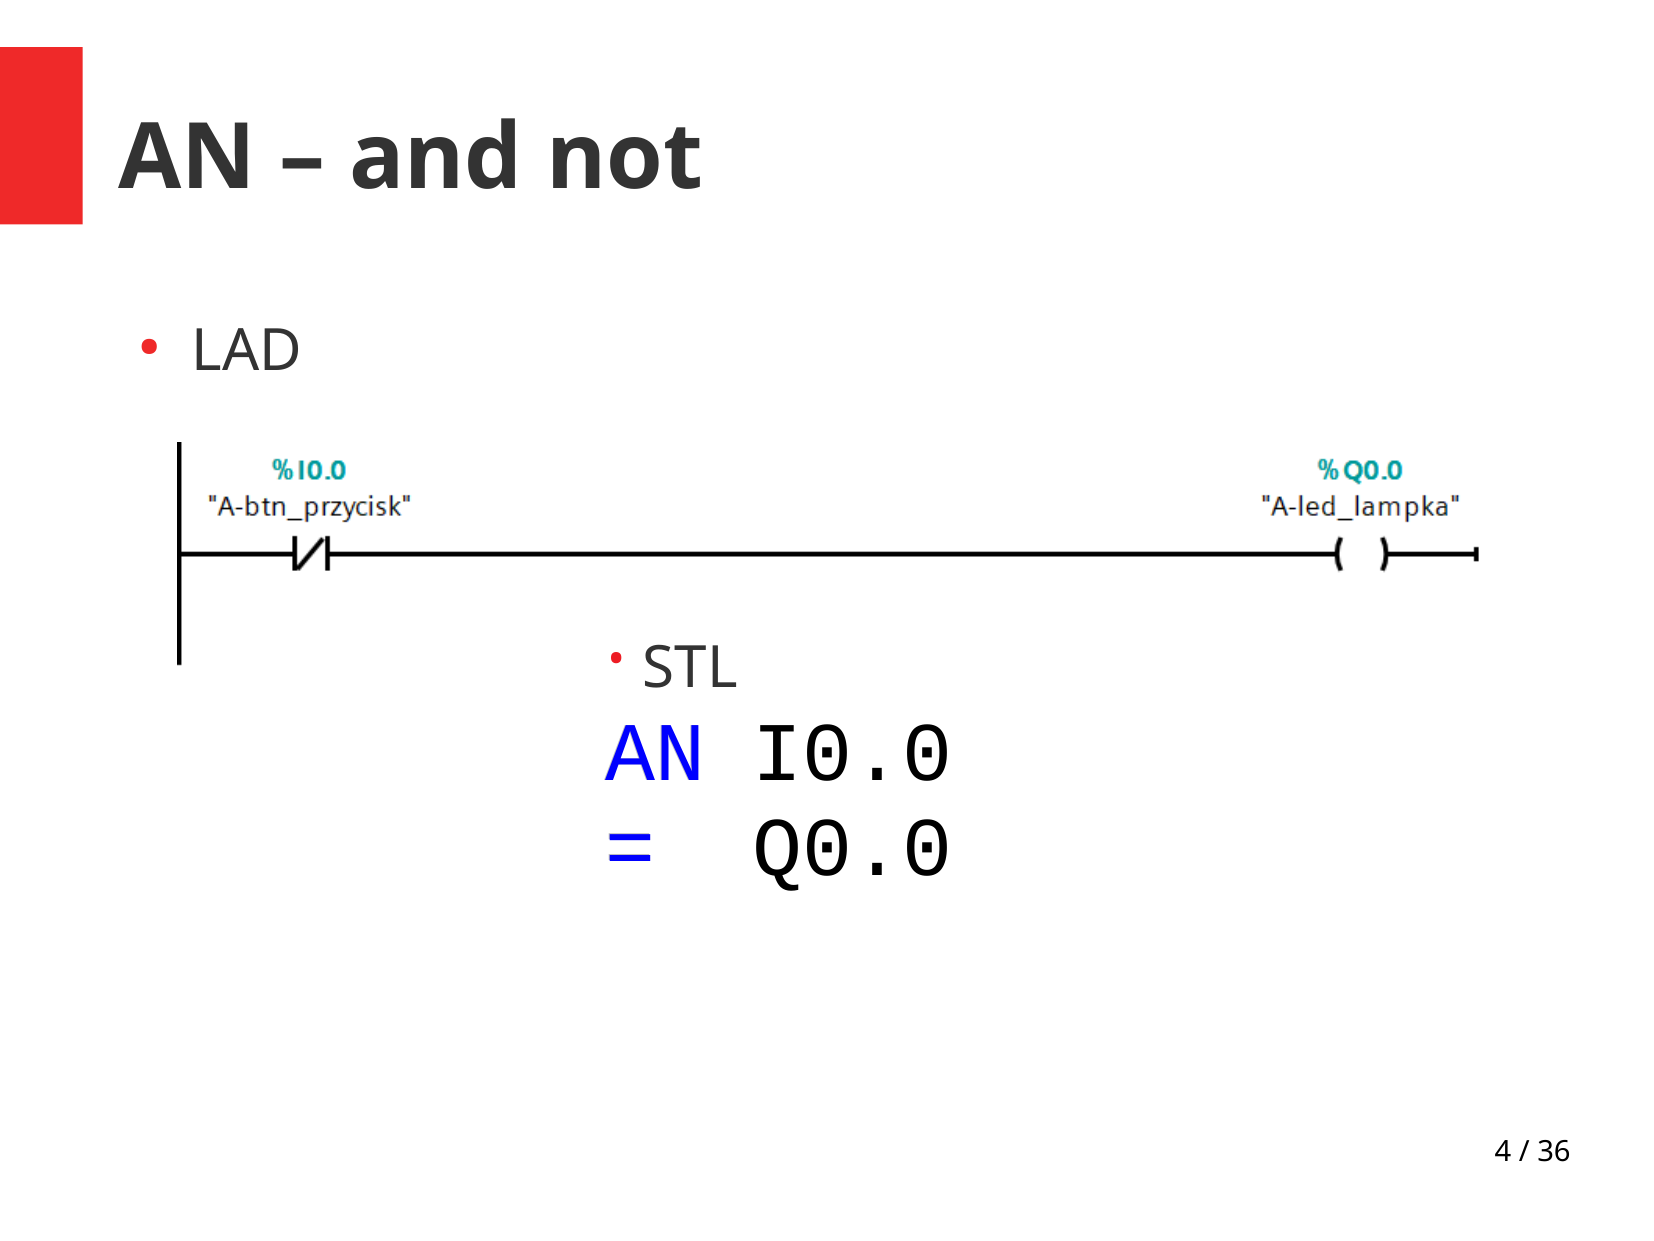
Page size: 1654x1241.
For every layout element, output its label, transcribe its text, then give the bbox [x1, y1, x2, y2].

list LAD [121, 308, 1539, 392]
text_box · STL AN I0.0 = Q0.0 [590, 590, 968, 908]
picture [177, 442, 1493, 670]
title AN – and not [118, 49, 1571, 257]
